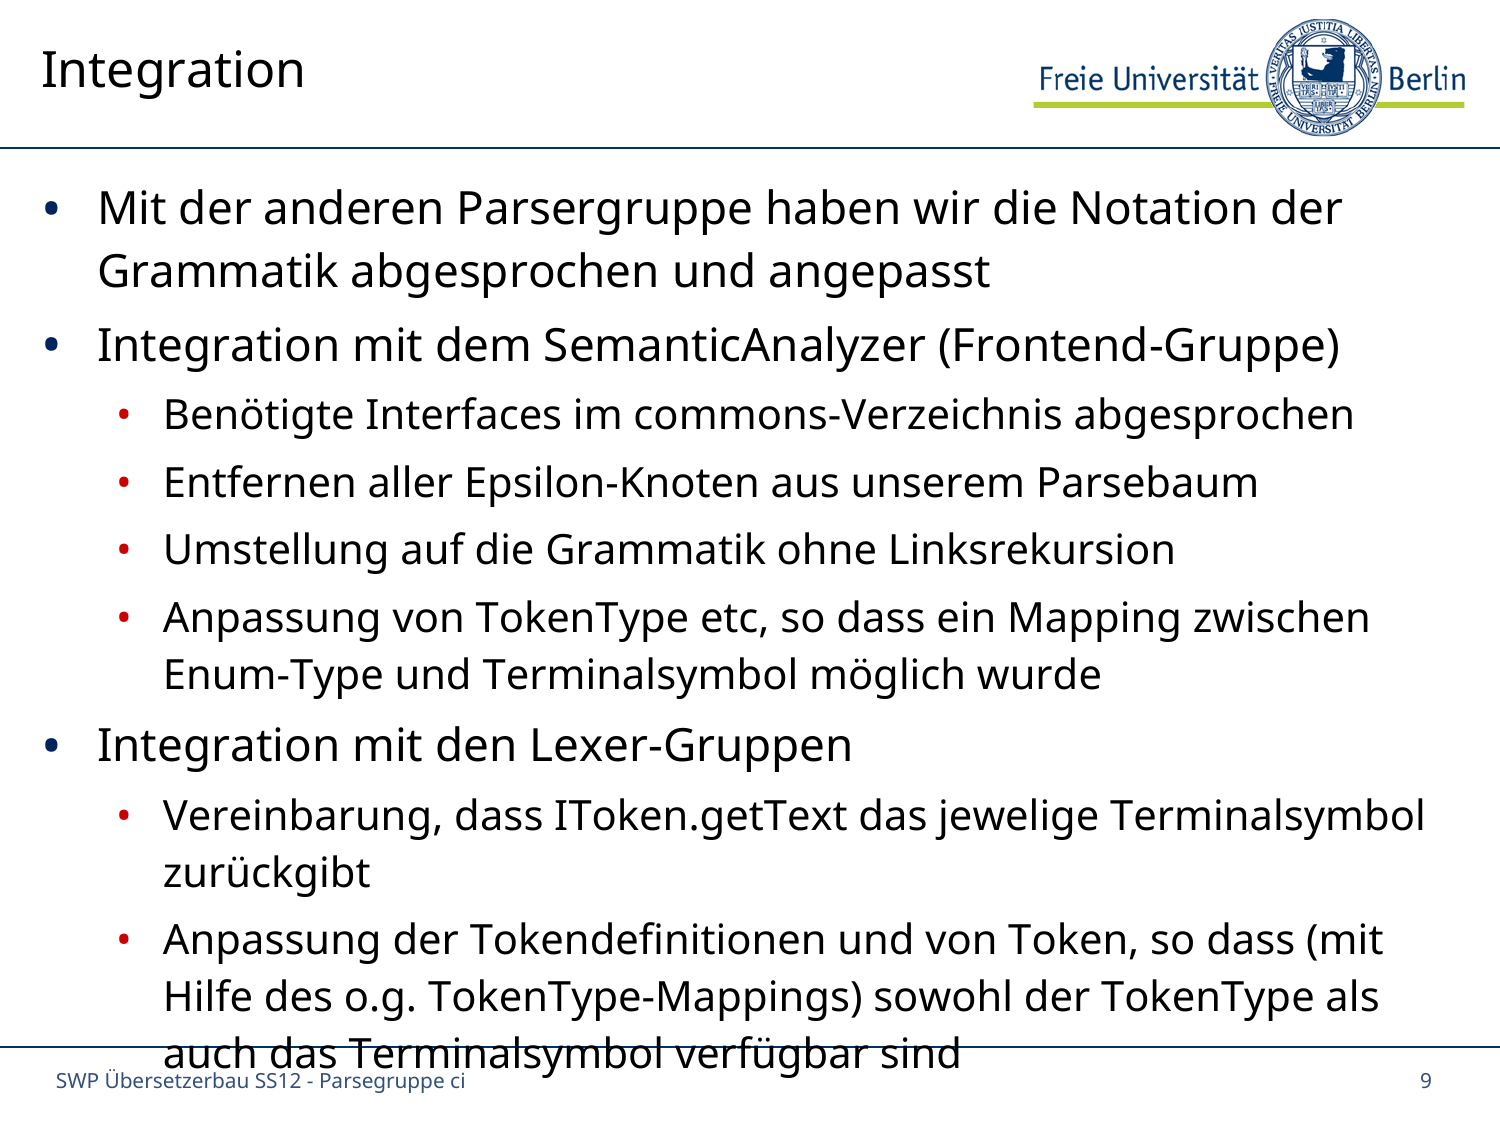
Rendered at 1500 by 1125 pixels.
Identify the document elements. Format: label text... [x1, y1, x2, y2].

picture [1033, 19, 1470, 137]
list Mit der anderen Parsergruppe haben wir die Notation der Grammatik abgesprochen und angepasst Integration mit dem SemanticAnalyzer (Frontend-Gruppe) Benötigte Interfaces im commons-Verzeichnis abgesprochen Entfernen aller Epsilon-Knoten aus unserem Parsebaum Umstellung auf die Grammatik ohne Linksrekursion Anpassung von TokenType etc, so dass ein Mapping zwischen Enum-Type und Terminalsymbol möglich wurde Integration mit den Lexer-Gruppen Vereinbarung, dass IToken.getText das jewelige Terminalsymbol zurückgibt Anpassung der Tokendefinitionen und von Token, so dass (mit Hilfe des o.g. TokenType-Mappings) sowohl der TokenType als auch das Terminalsymbol verfügbar sind [41, 175, 1447, 991]
title Integration [41, 0, 1016, 138]
